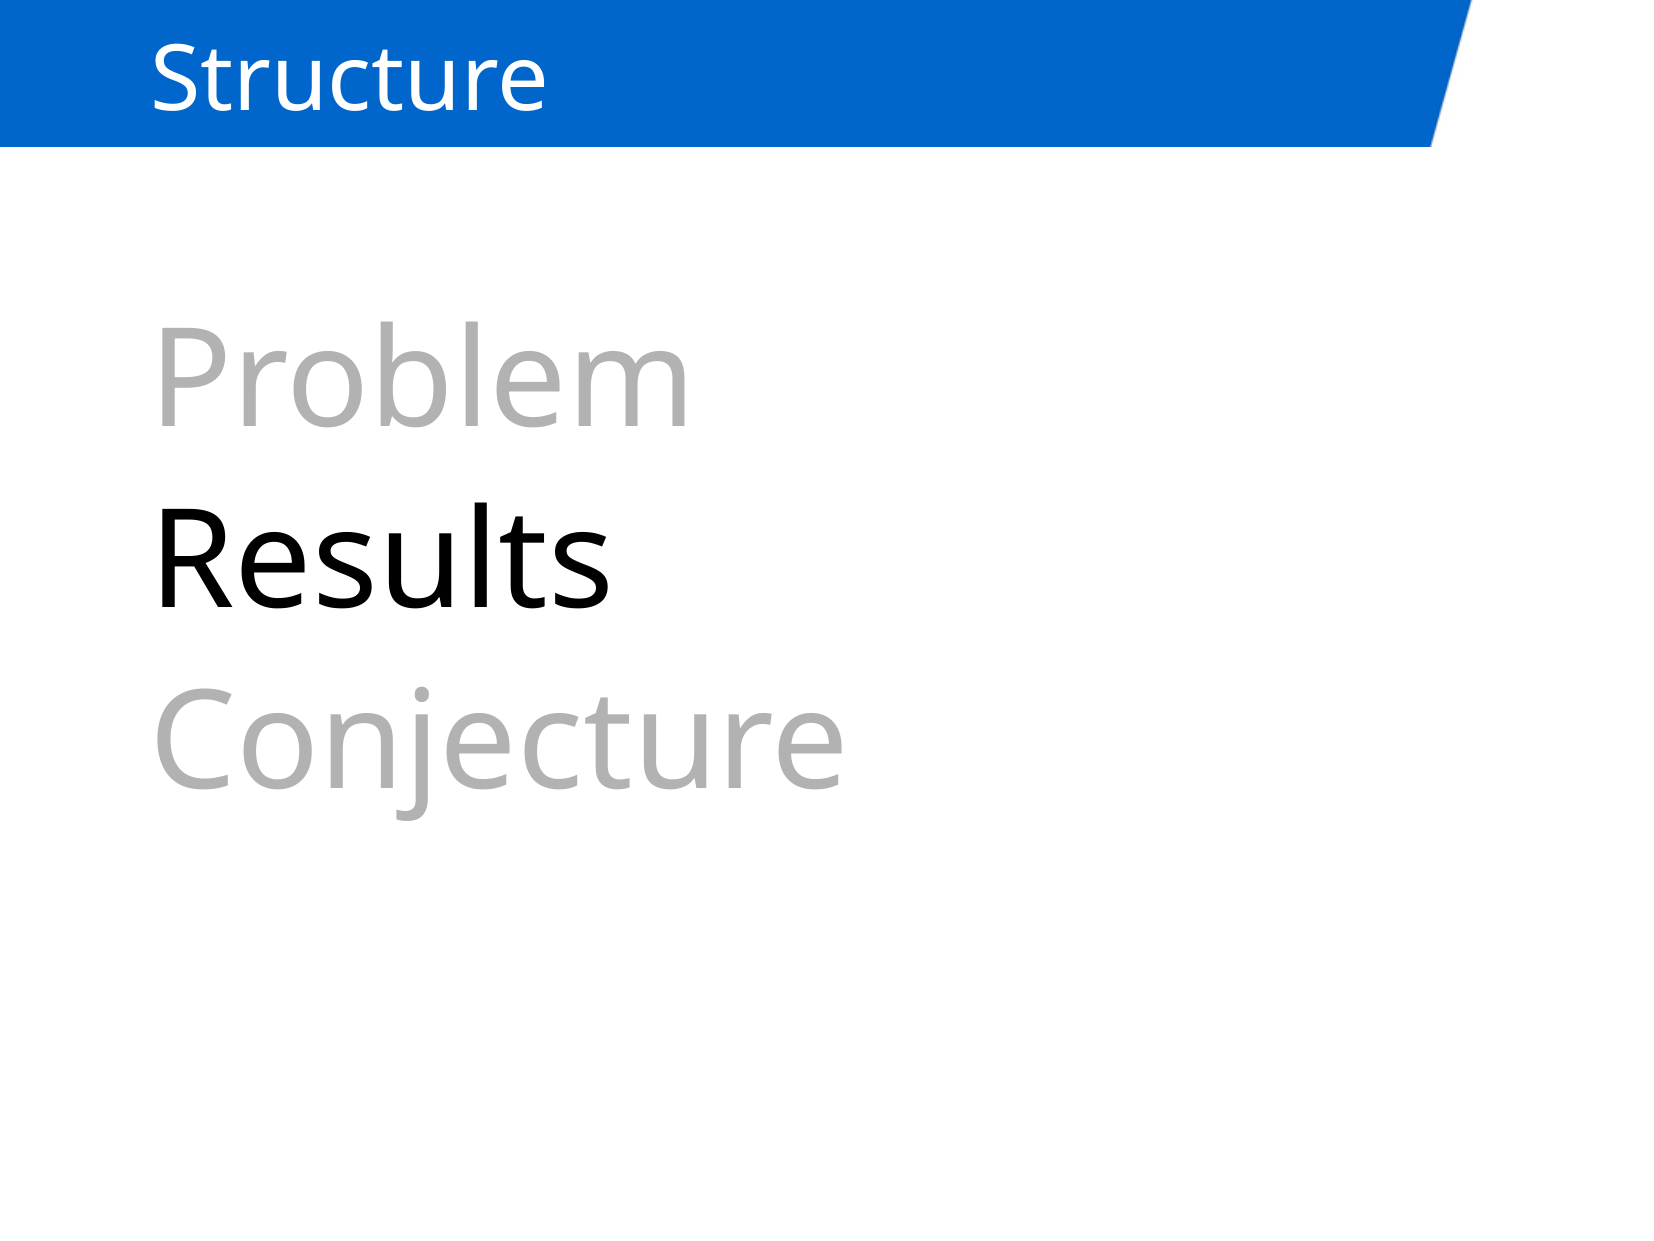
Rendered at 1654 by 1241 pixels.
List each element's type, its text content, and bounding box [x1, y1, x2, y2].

picture [0, 0, 1474, 147]
title Structure [150, 15, 1448, 136]
list Problem Results Conjecture [149, 307, 1576, 1096]
